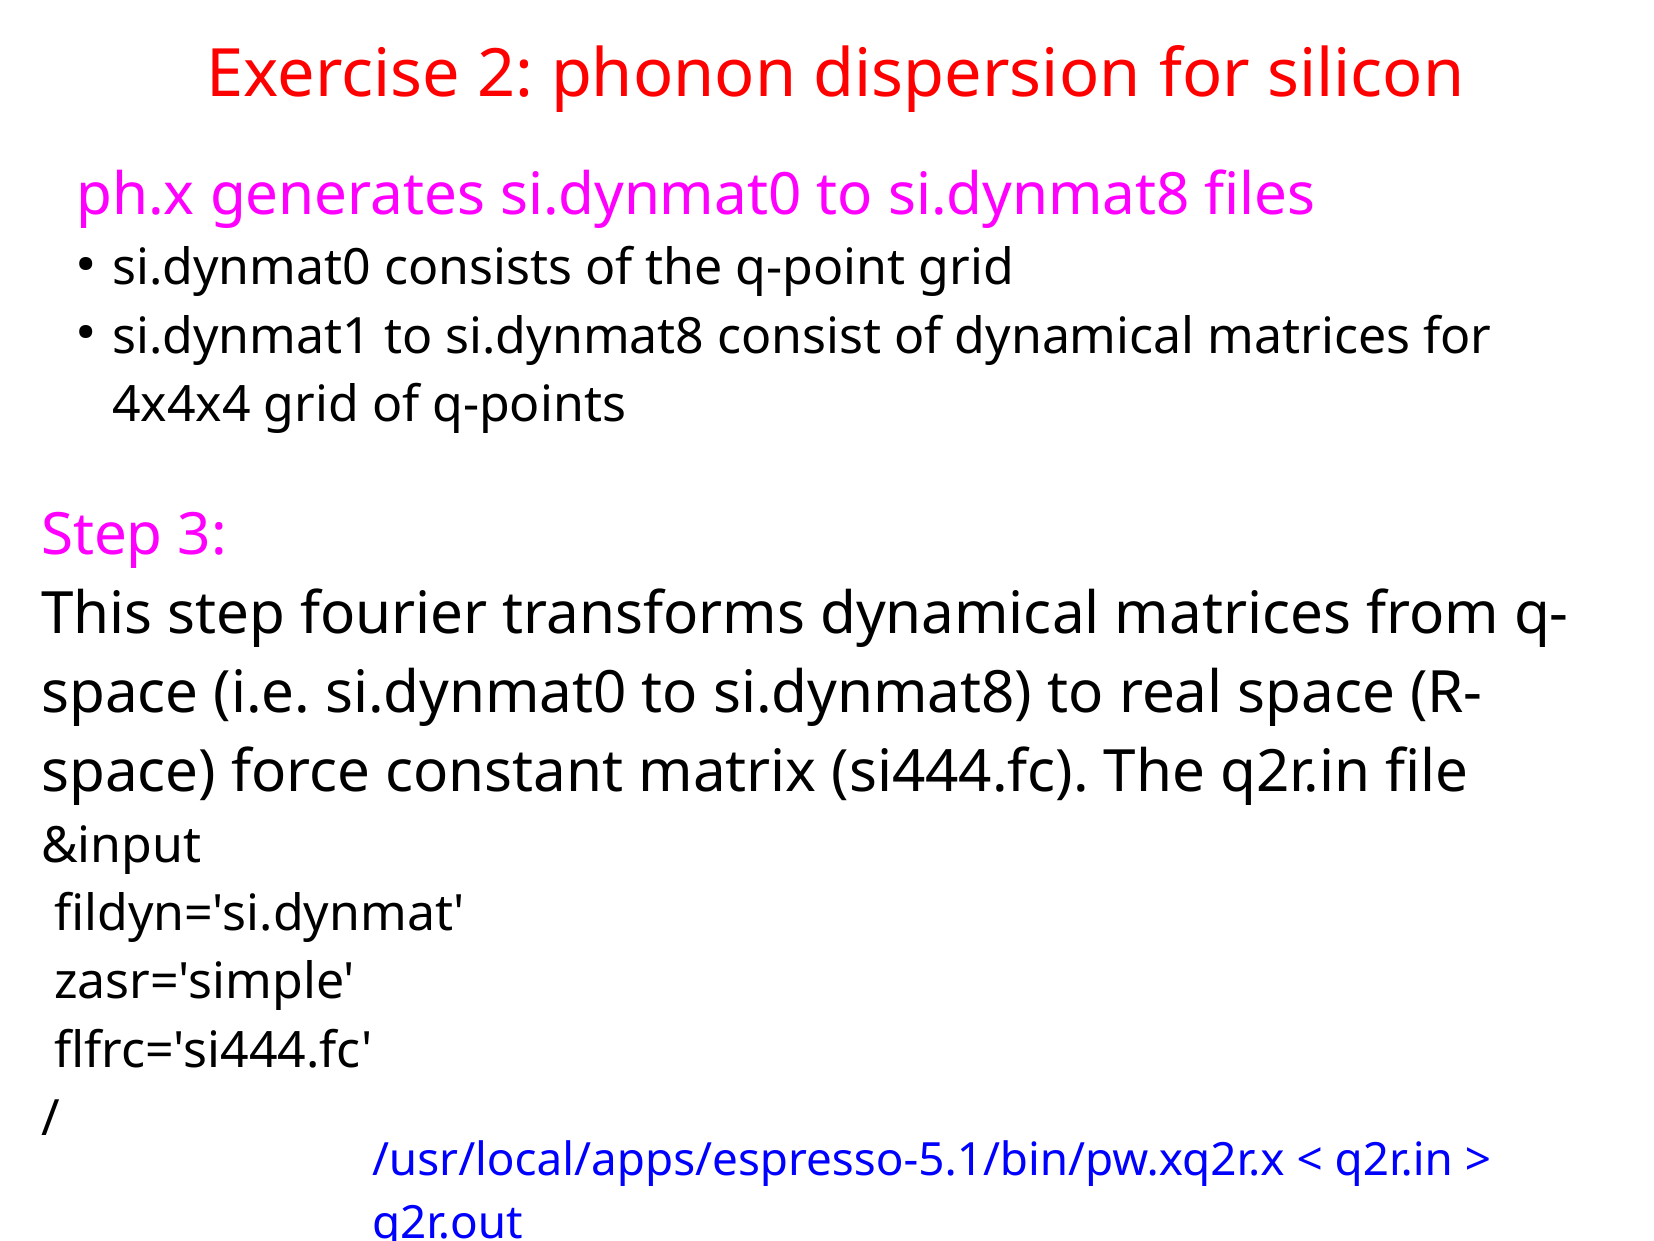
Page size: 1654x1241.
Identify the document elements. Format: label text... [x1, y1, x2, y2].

title Exercise 2: phonon dispersion for silicon [35, 0, 1654, 174]
text_box Step 3: This step fourier transforms dynamical matrices from q-space (i.e. si.dynmat0 to si.dynmat8) to real space (R-space) force constant matrix (si444.fc). The q2r.in file &input fildyn='si.dynmat' zasr='simple' flfrc='si444.fc' / [23, 481, 1654, 1210]
text_box /usr/local/apps/espresso-5.1/bin/pw.xq2r.x < q2r.in > q2r.out [354, 1116, 1654, 1217]
text_box ph.x generates si.dynmat0 to si.dynmat8 files si.dynmat0 consists of the q-point grid si.dynmat1 to si.dynmat8 consist of dynamical matrices for 4x4x4 grid of q-points [59, 141, 1595, 468]
